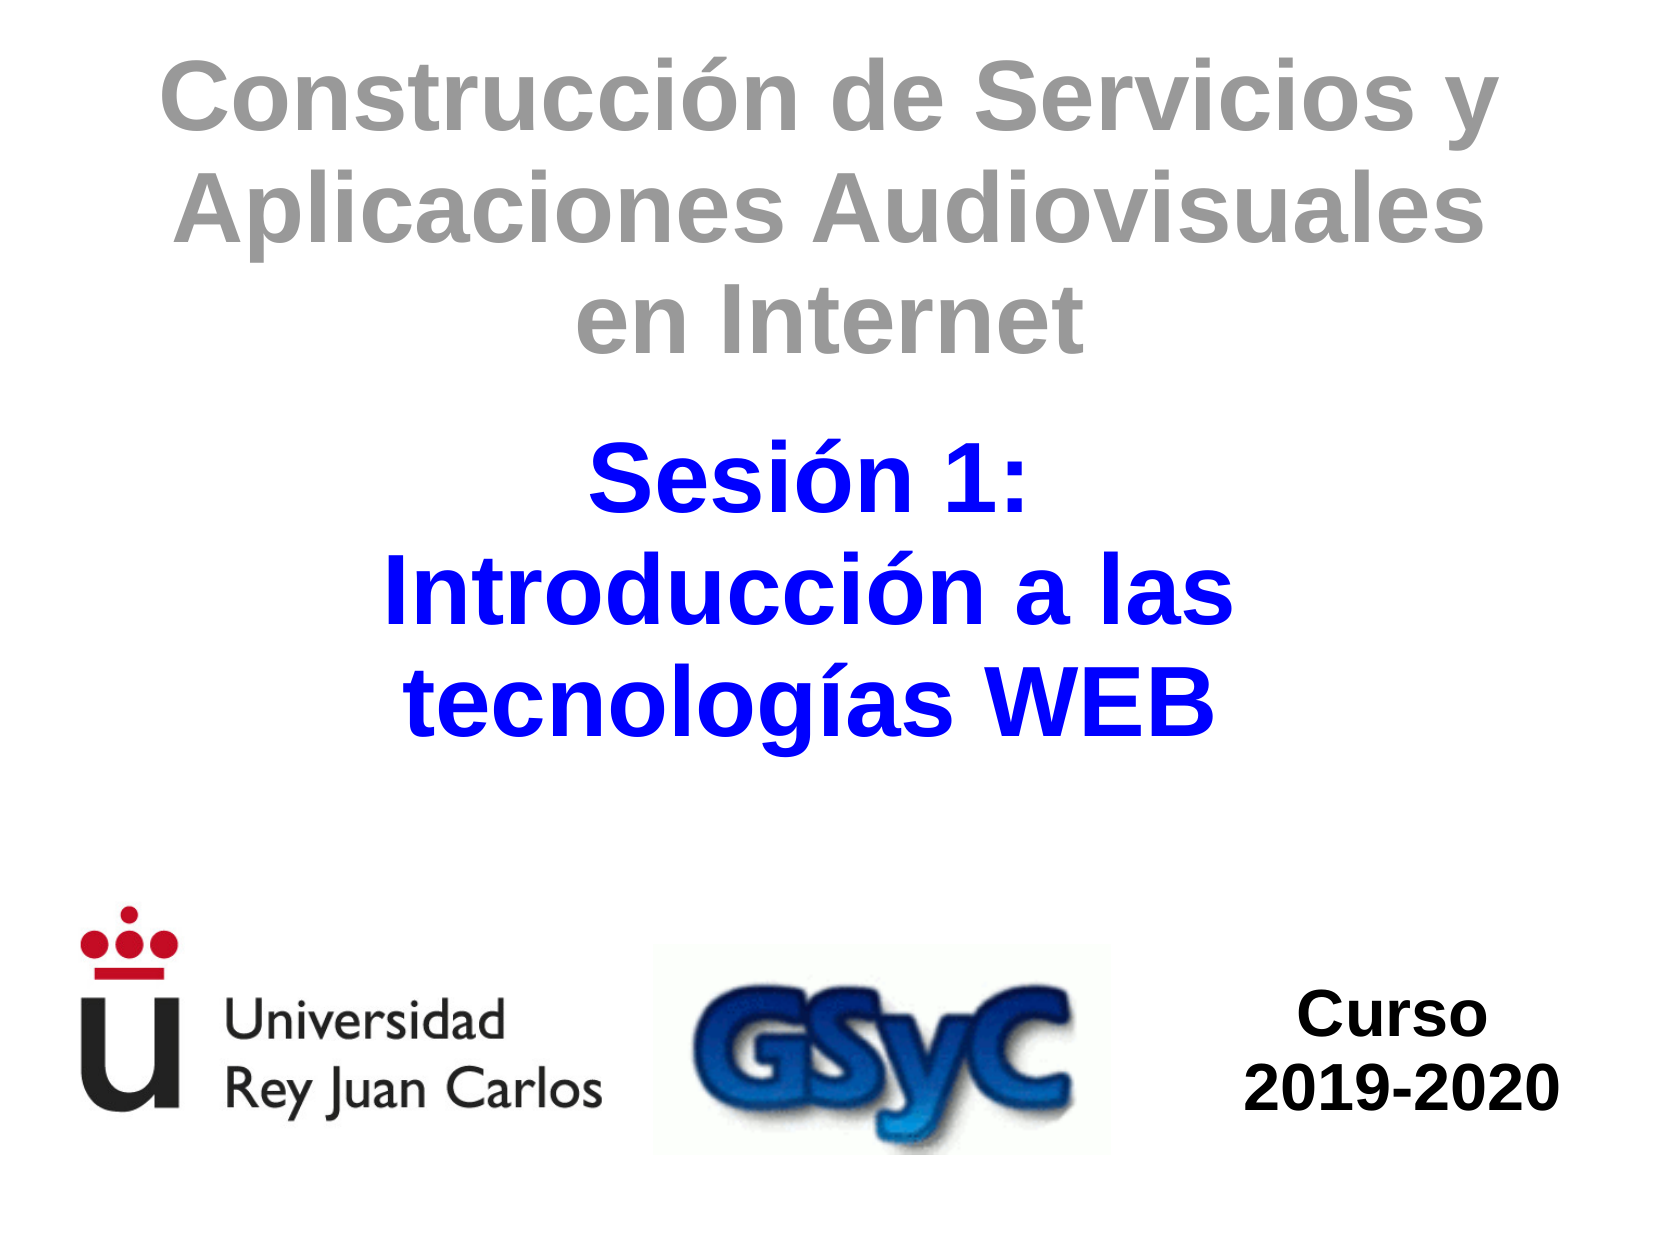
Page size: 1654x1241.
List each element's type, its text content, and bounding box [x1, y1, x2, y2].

picture [46, 884, 631, 1141]
title Curso 2019-2020 [1200, 975, 1606, 1126]
title Sesión 1: Introducción a las tecnologías WEB [135, 422, 1486, 758]
title Construcción de Servicios y Aplicaciones Audiovisuales en Internet [144, 39, 1516, 376]
picture [653, 944, 1111, 1156]
